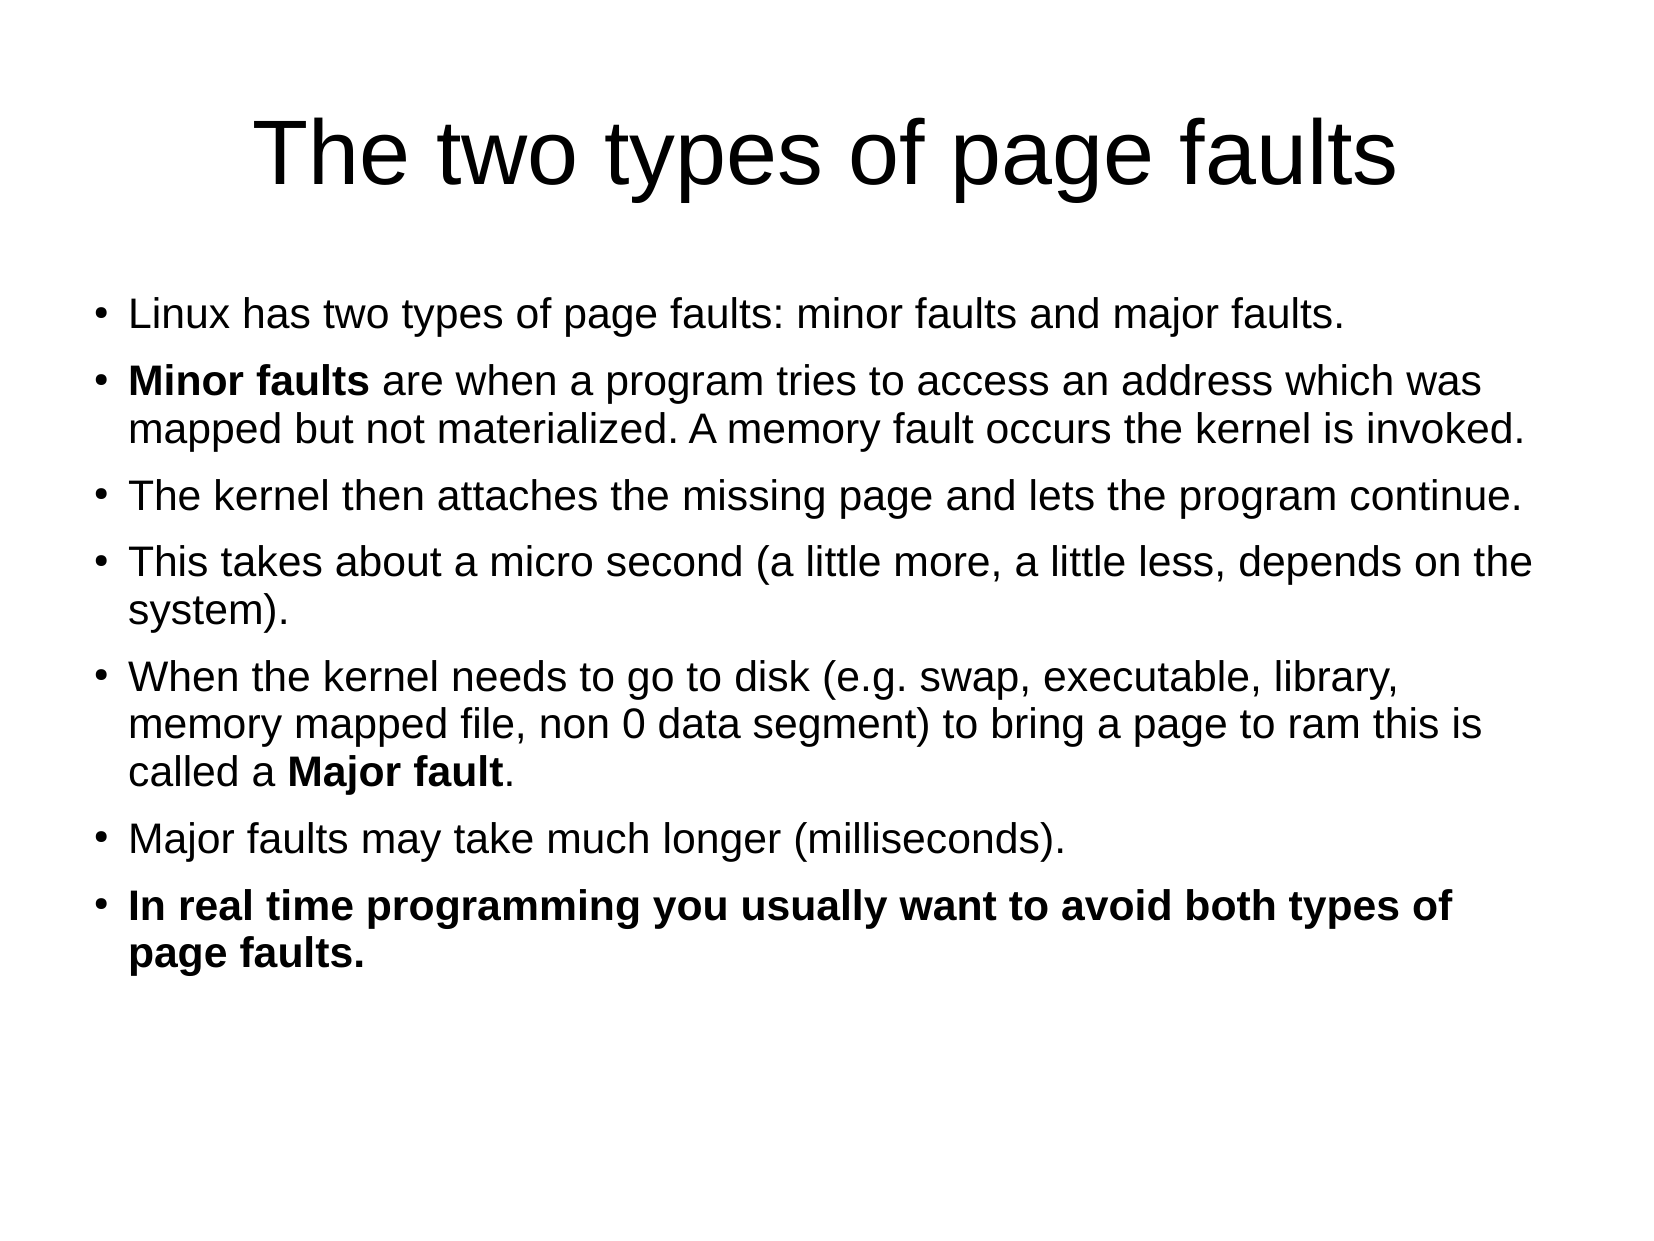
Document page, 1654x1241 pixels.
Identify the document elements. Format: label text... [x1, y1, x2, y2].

list Linux has two types of page faults: minor faults and major faults. Minor faults are when a program tries to access an address which was mapped but not materialized. A memory fault occurs the kernel is invoked. The kernel then attaches the missing page and lets the program continue. This takes about a micro second (a little more, a little less, depends on the system). When the kernel needs to go to disk (e.g. swap, executable, library, memory mapped file, non 0 data segment) to bring a page to ram this is called a Major fault. Major faults may take much longer (milliseconds). In real time programming you usually want to avoid both types of page faults. [82, 290, 1538, 1010]
title The two types of page faults [82, 49, 1571, 257]
